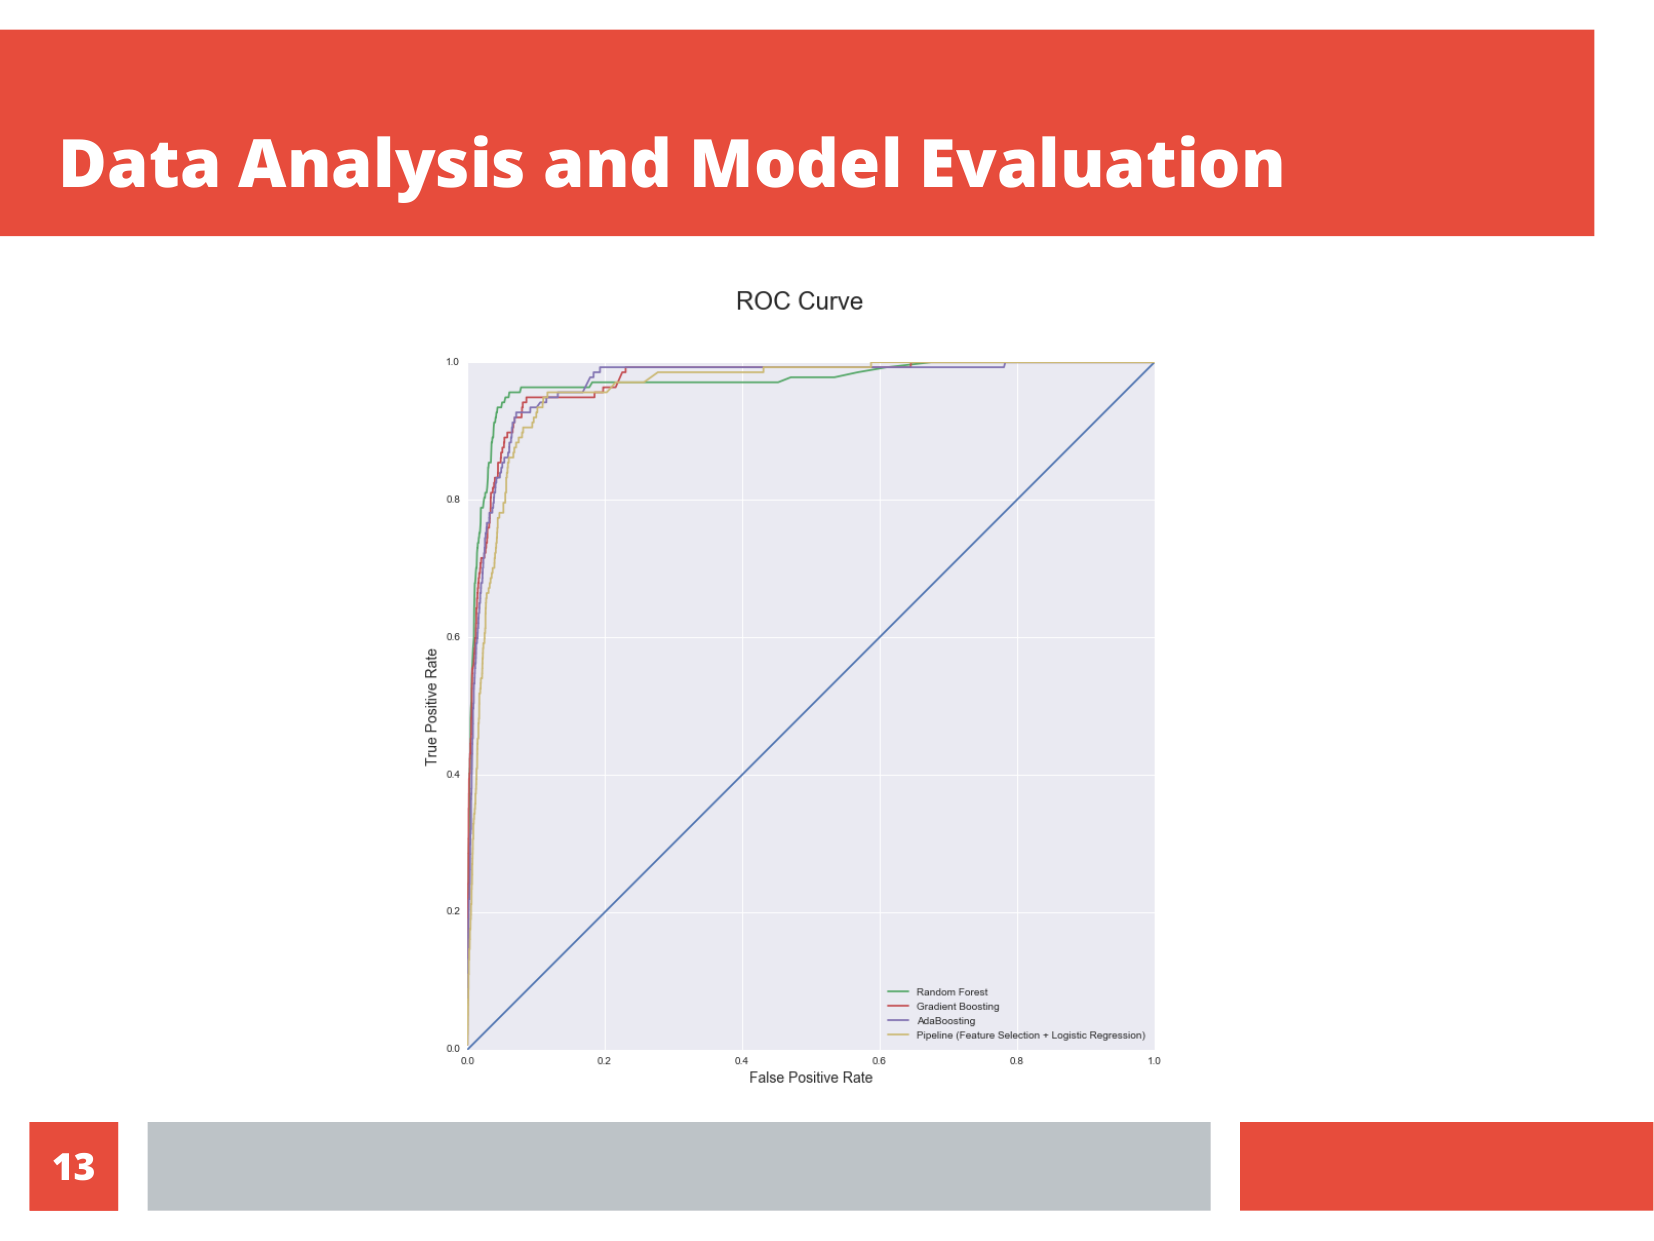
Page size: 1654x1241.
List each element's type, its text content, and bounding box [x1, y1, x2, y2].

picture [419, 284, 1168, 1093]
title Data Analysis and Model Evaluation [59, 59, 1595, 207]
